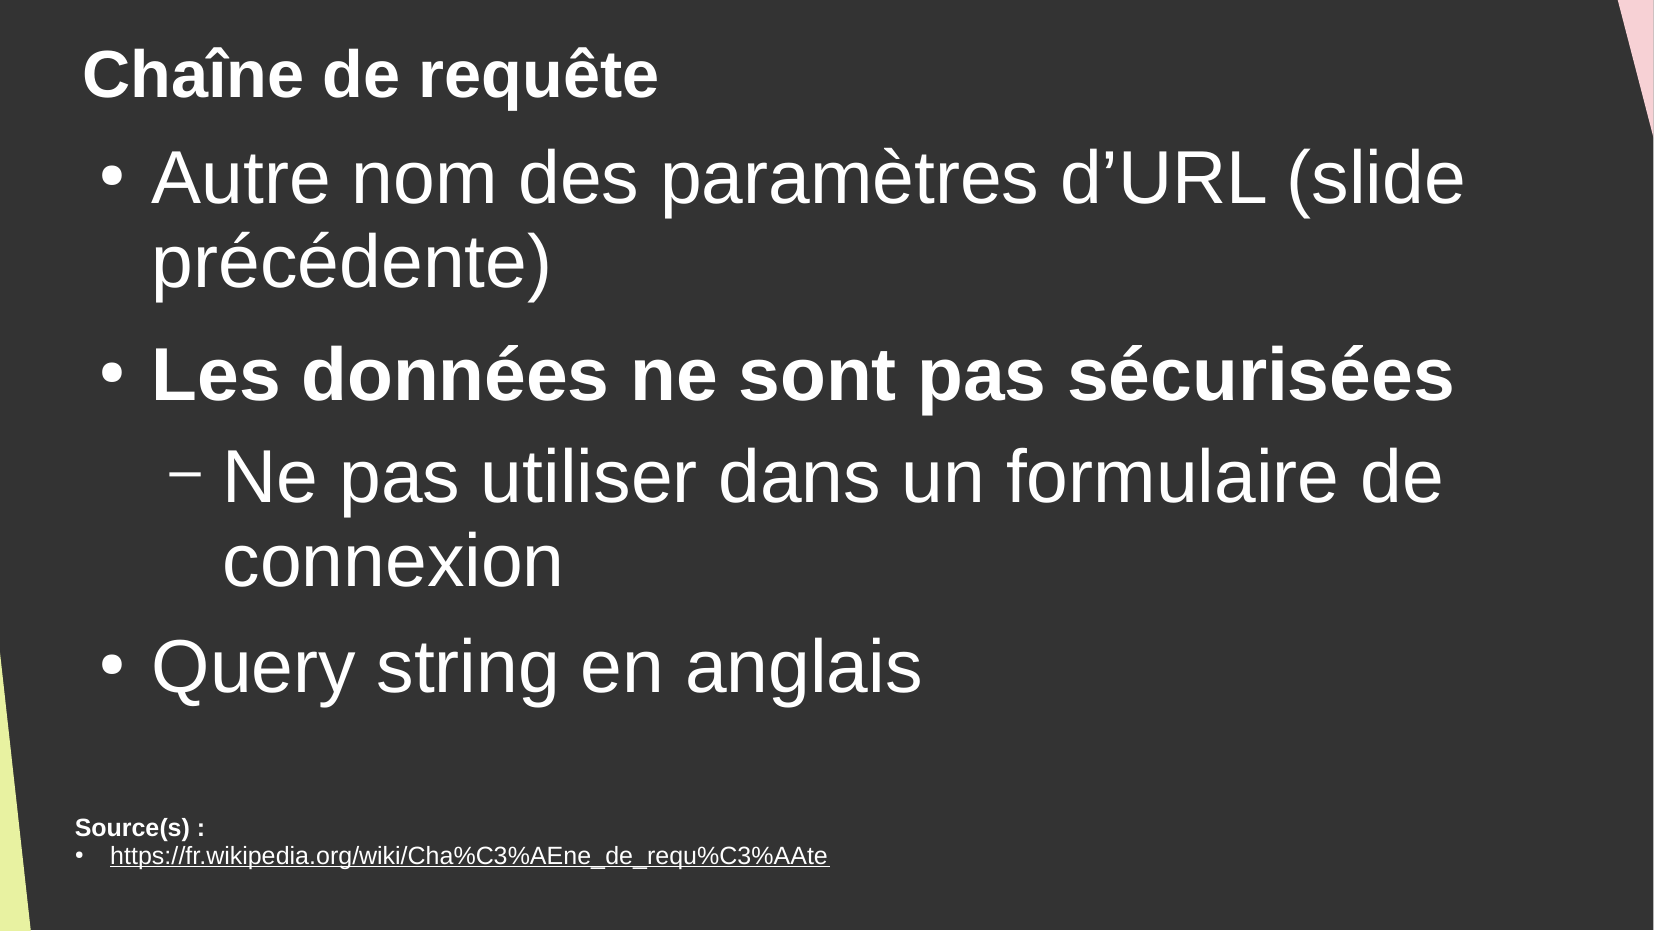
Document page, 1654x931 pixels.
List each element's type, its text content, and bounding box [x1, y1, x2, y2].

text_box [1617, 0, 1654, 140]
title Chaîne de requête [82, 37, 1571, 114]
text_box Source(s) : https://fr.wikipedia.org/wiki/Cha%C3%AEne_de_requ%C3%AAte [60, 806, 1546, 905]
list Autre nom des paramètres d’URL (slide précédente) Les données ne sont pas sécurisées Ne pas utiliser dans un formulaire de connexion Query string en anglais [80, 135, 1605, 733]
text_box [0, 652, 31, 931]
